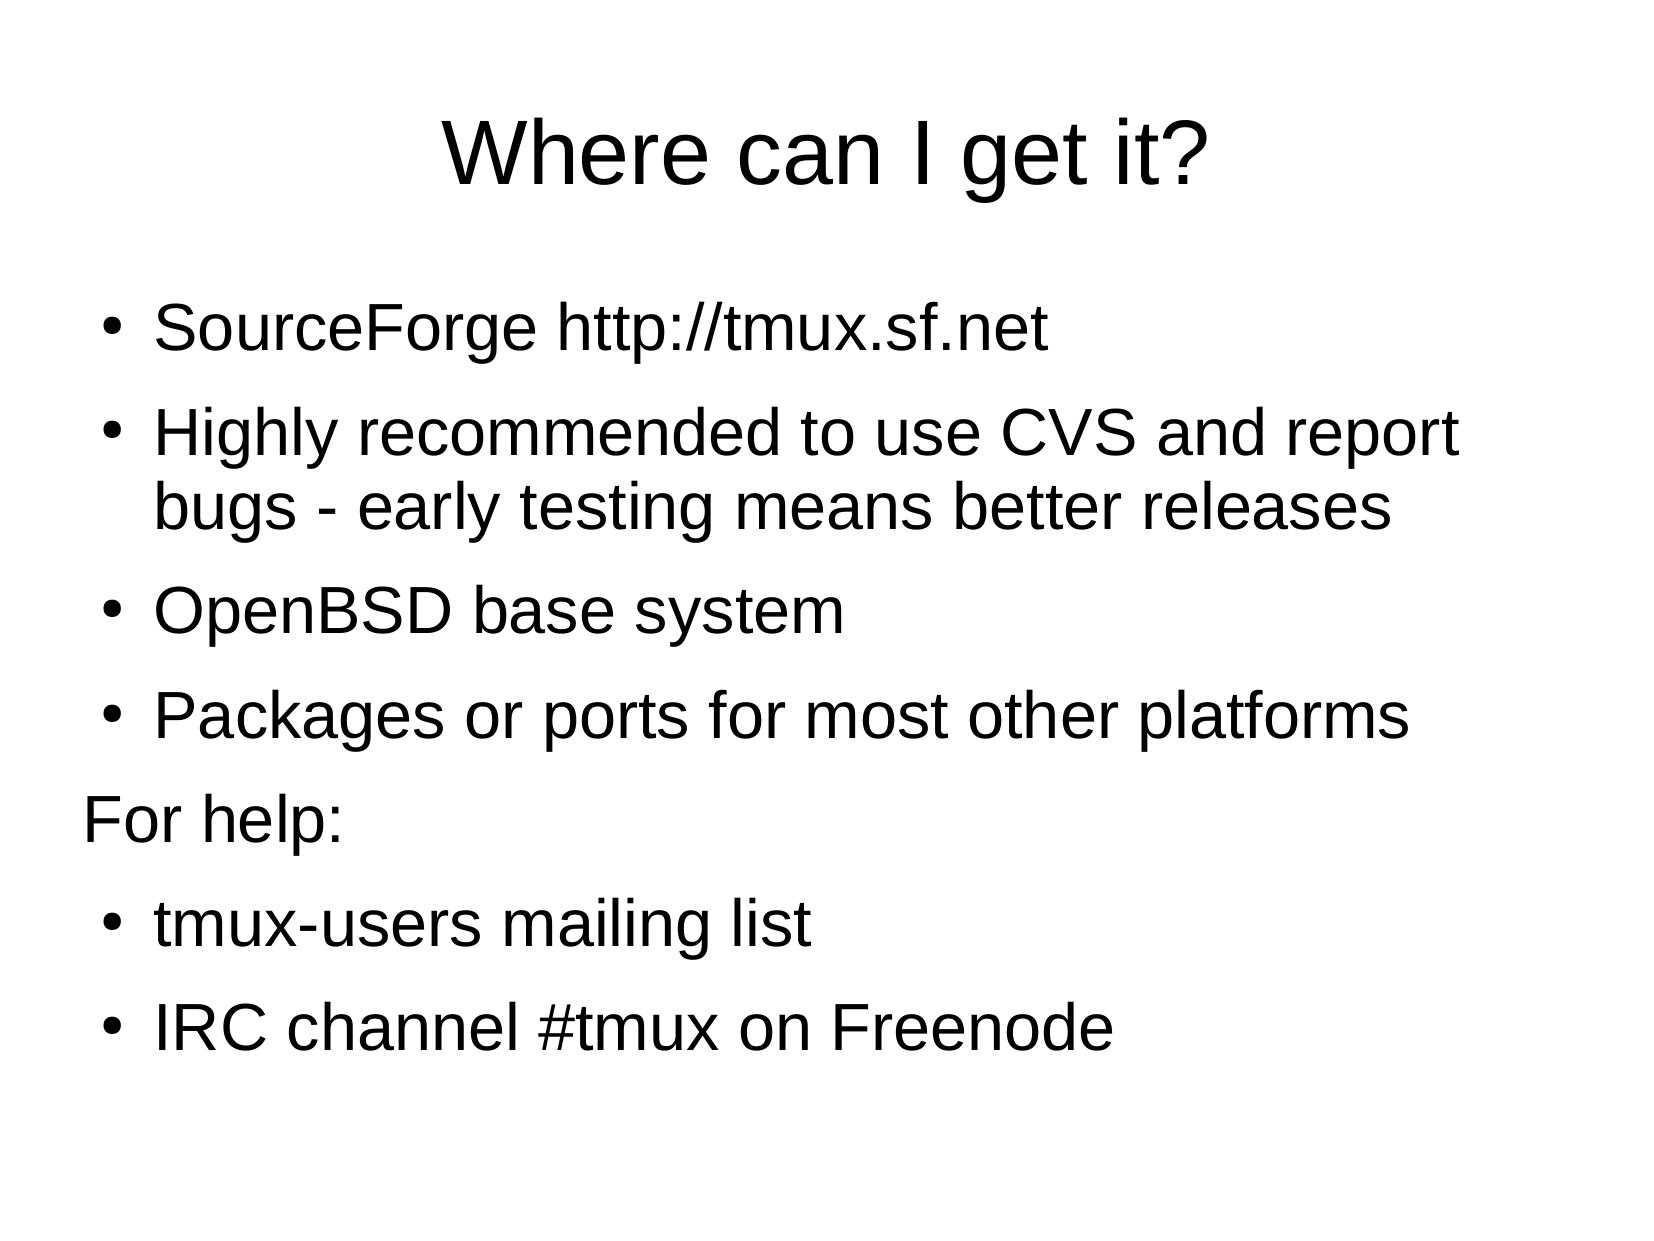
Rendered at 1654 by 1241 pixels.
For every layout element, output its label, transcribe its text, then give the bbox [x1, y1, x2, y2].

title Where can I get it? [82, 49, 1571, 257]
list SourceForge http://tmux.sf.net Highly recommended to use CVS and report bugs - early testing means better releases OpenBSD base system Packages or ports for most other platforms For help: tmux-users mailing list IRC channel #tmux on Freenode [82, 290, 1571, 1109]
